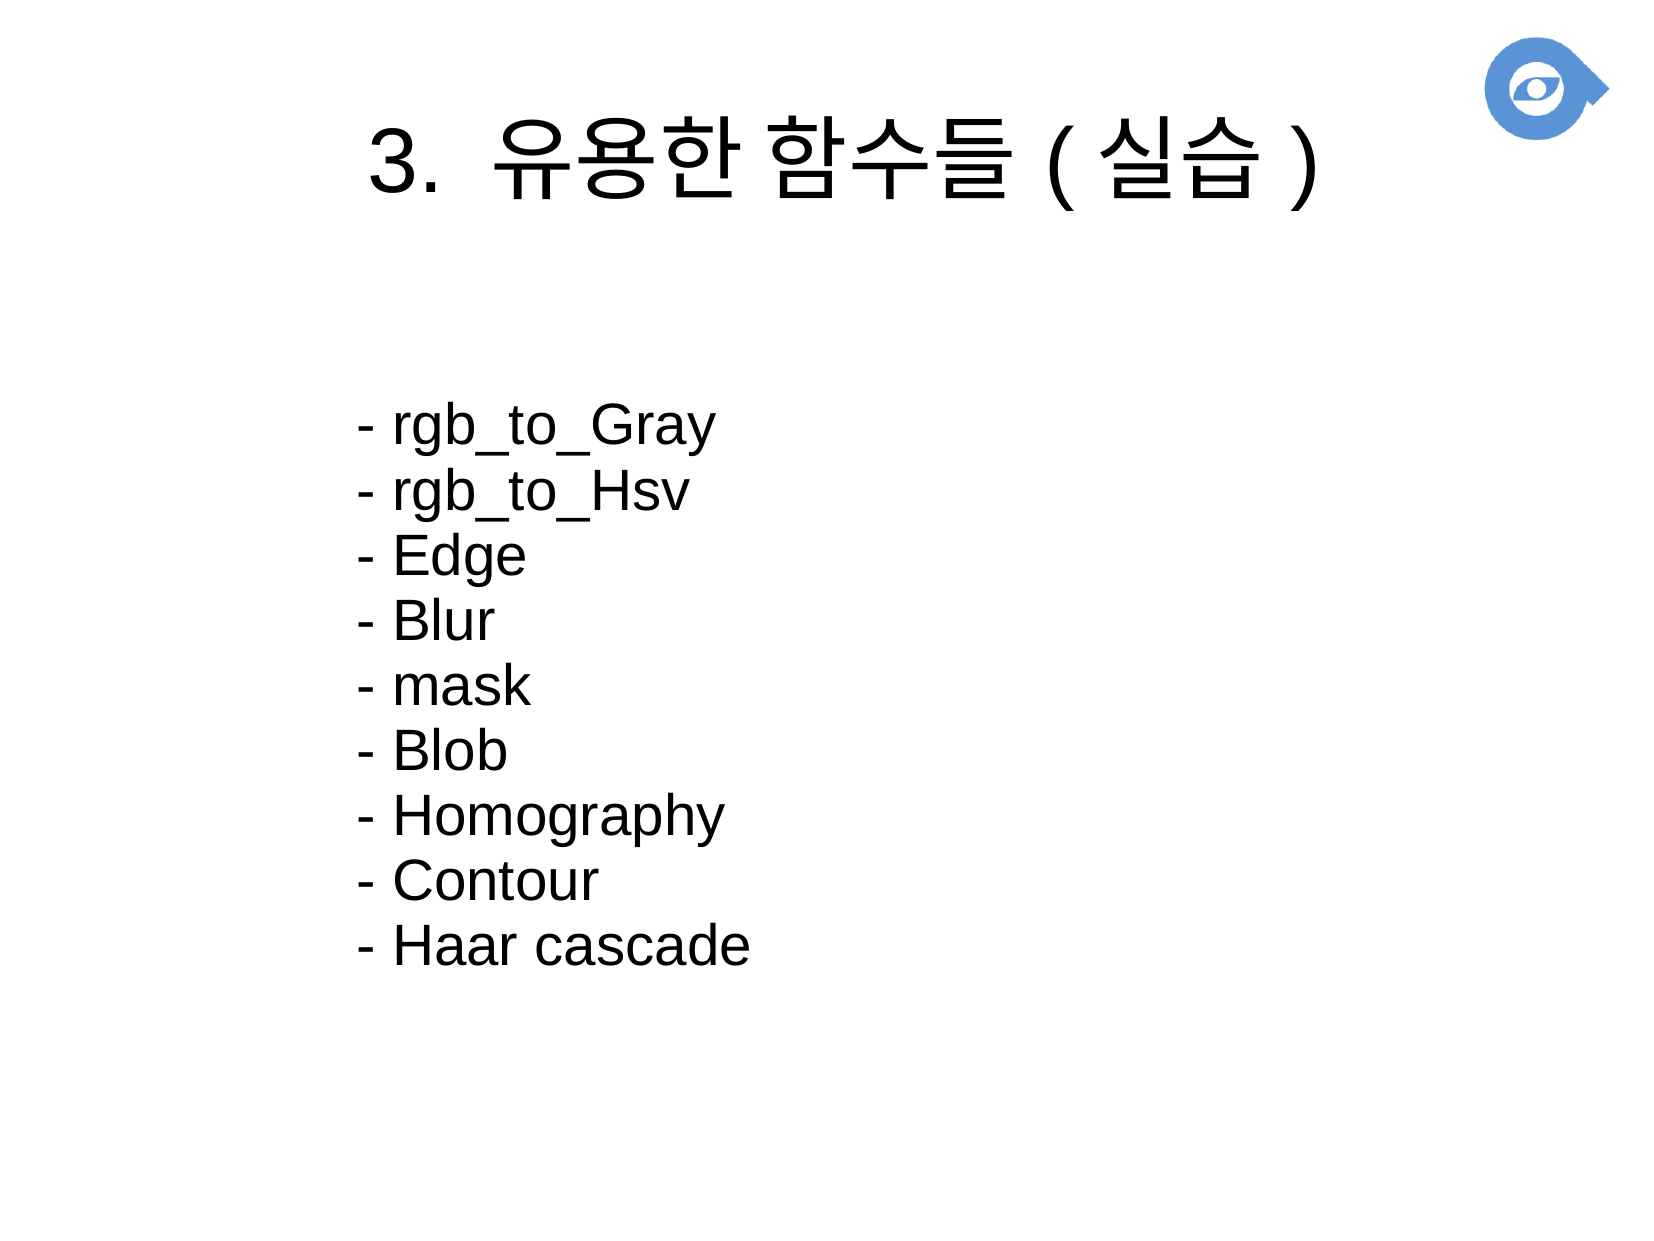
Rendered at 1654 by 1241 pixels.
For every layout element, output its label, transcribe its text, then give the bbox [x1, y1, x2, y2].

title 3. 유용한 함수들(실습) [82, 49, 1571, 257]
text_box - rgb_to_Gray - rgb_to_Hsv - Edge - Blur - mask - Blob - Homography - Contour - Haar cascade [341, 384, 780, 1051]
picture [1450, 10, 1636, 166]
